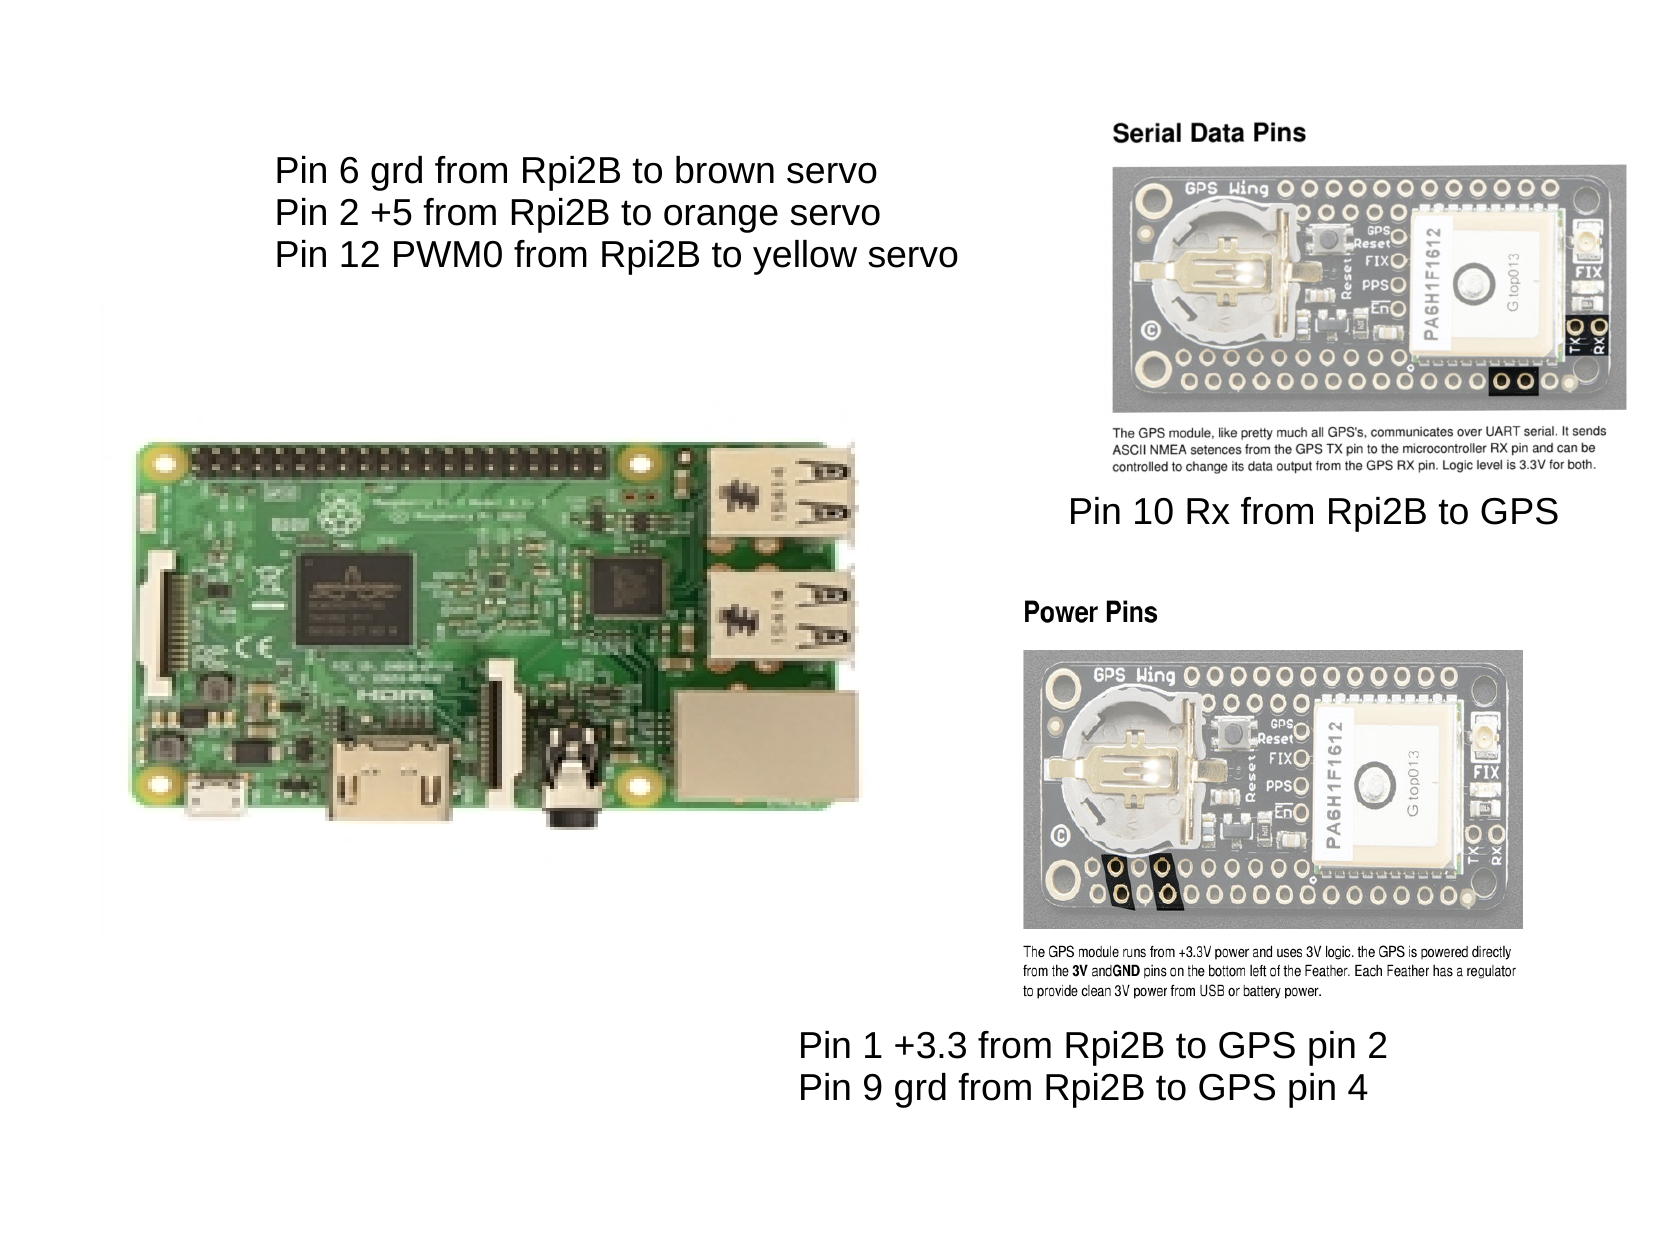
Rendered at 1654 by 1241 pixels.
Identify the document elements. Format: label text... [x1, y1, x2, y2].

picture [100, 302, 904, 939]
text_box Pin 10 Rx from Rpi2B to GPS [1053, 482, 1654, 582]
text_box Pin 1 +3.3 from Rpi2B to GPS pin 2 Pin 9 grd from Rpi2B to GPS pin 4 [783, 1017, 1420, 1159]
text_box Pin 6 grd from Rpi2B to brown servo Pin 2 +5 from Rpi2B to orange servo Pin 12 PWM0 from Rpi2B to yellow servo [259, 141, 975, 283]
picture [980, 590, 1553, 1016]
picture [1089, 102, 1642, 482]
